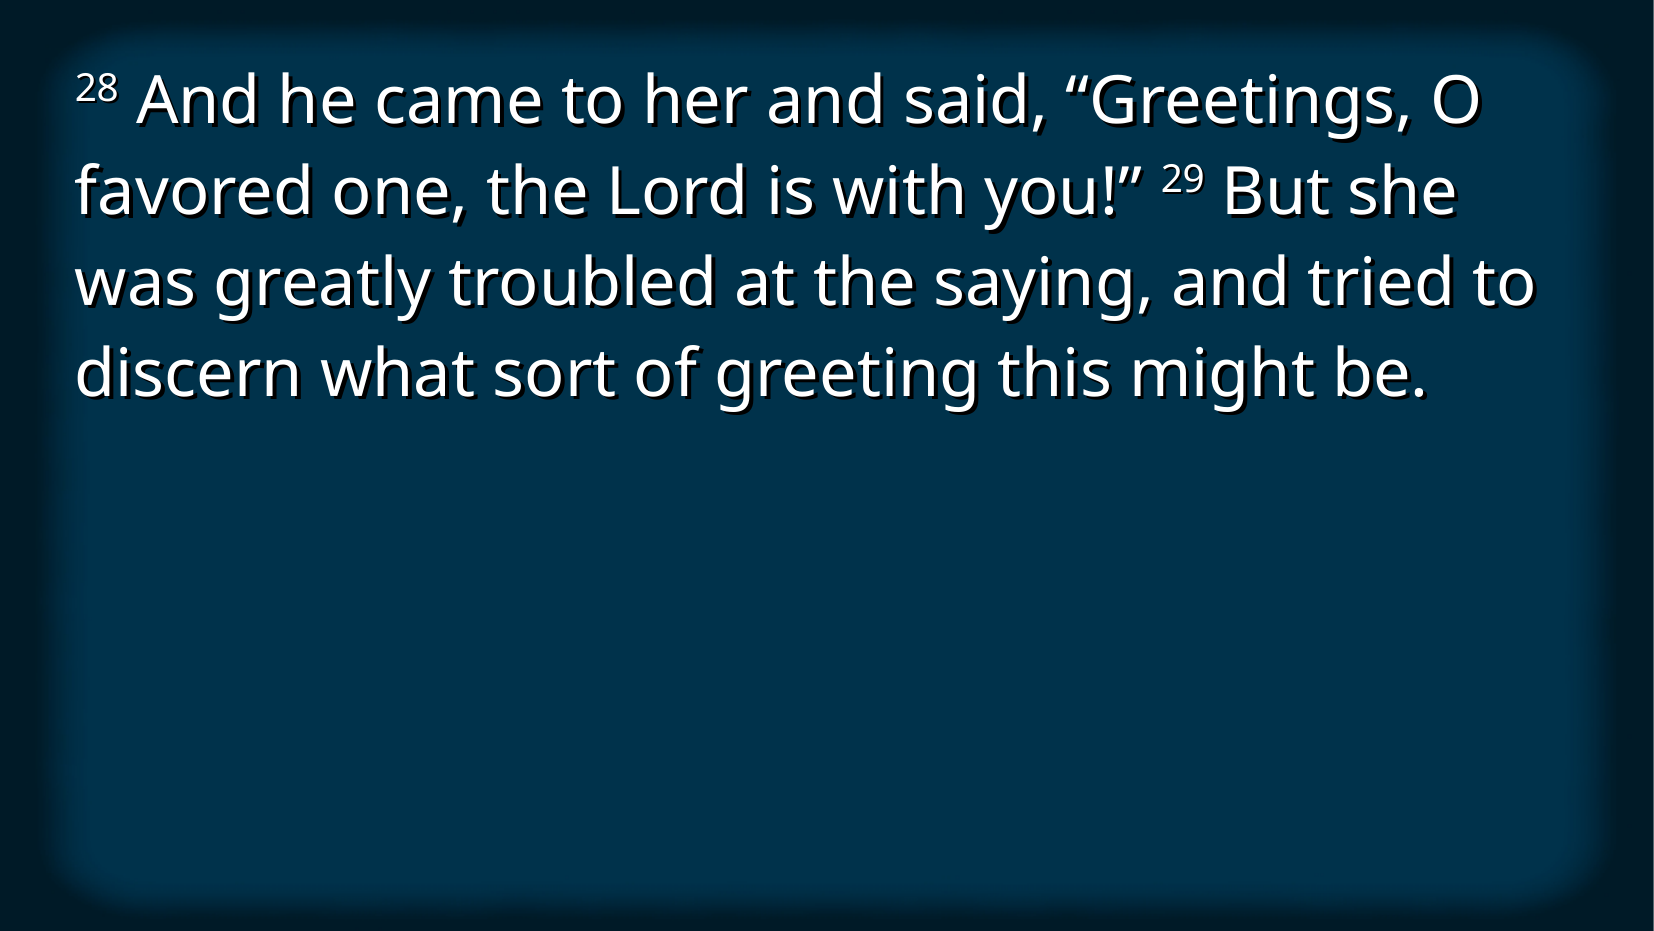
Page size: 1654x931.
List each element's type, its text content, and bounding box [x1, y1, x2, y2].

text_box 28 And he came to her and said, “Greetings, O favored one, the Lord is with you!” 29 But she was greatly troubled at the saying, and tried to discern what sort of greeting this might be. [60, 45, 1591, 415]
picture [0, 0, 1654, 931]
